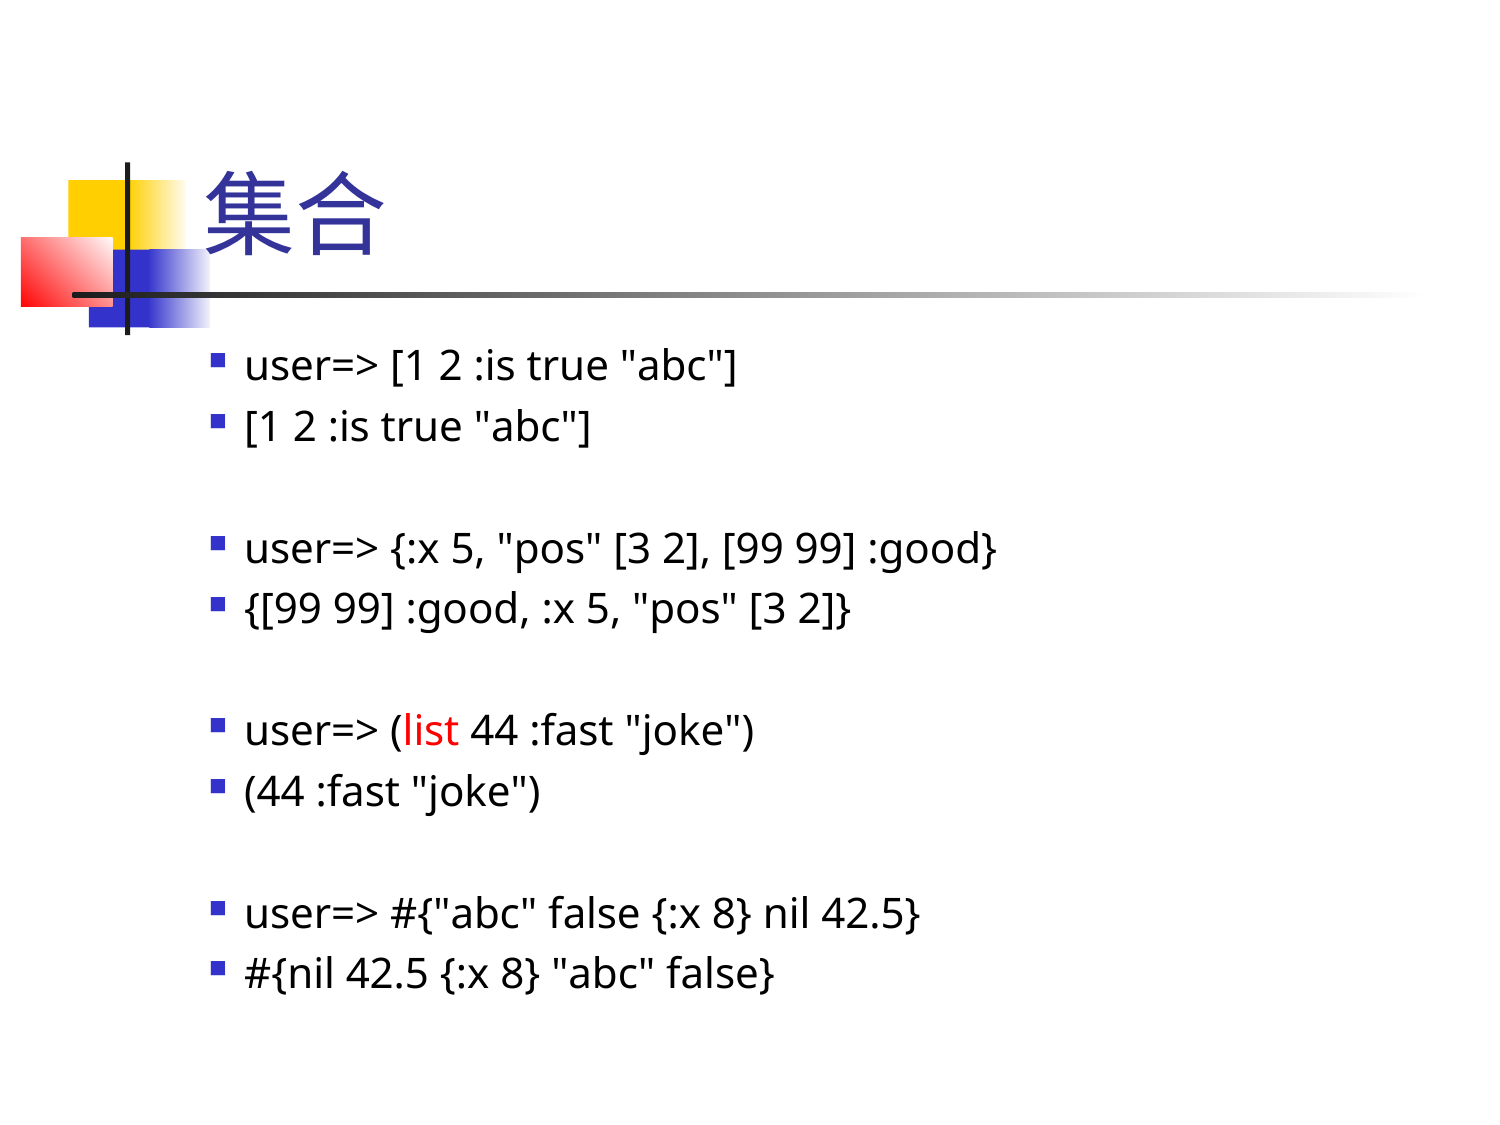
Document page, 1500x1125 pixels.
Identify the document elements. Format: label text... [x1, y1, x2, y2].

list user=> [1 2 :is true "abc"] [1 2 :is true "abc"] user=> {:x 5, "pos" [3 2], [99 99] :good} {[99 99] :good, :x 5, "pos" [3 2]} user=> (list 44 :fast "joke") (44 :fast "joke") user=> #{"abc" false {:x 8} nil 42.5} #{nil 42.5 {:x 8} "abc" false} [193, 331, 1469, 1007]
title 集合 [188, 35, 1468, 276]
